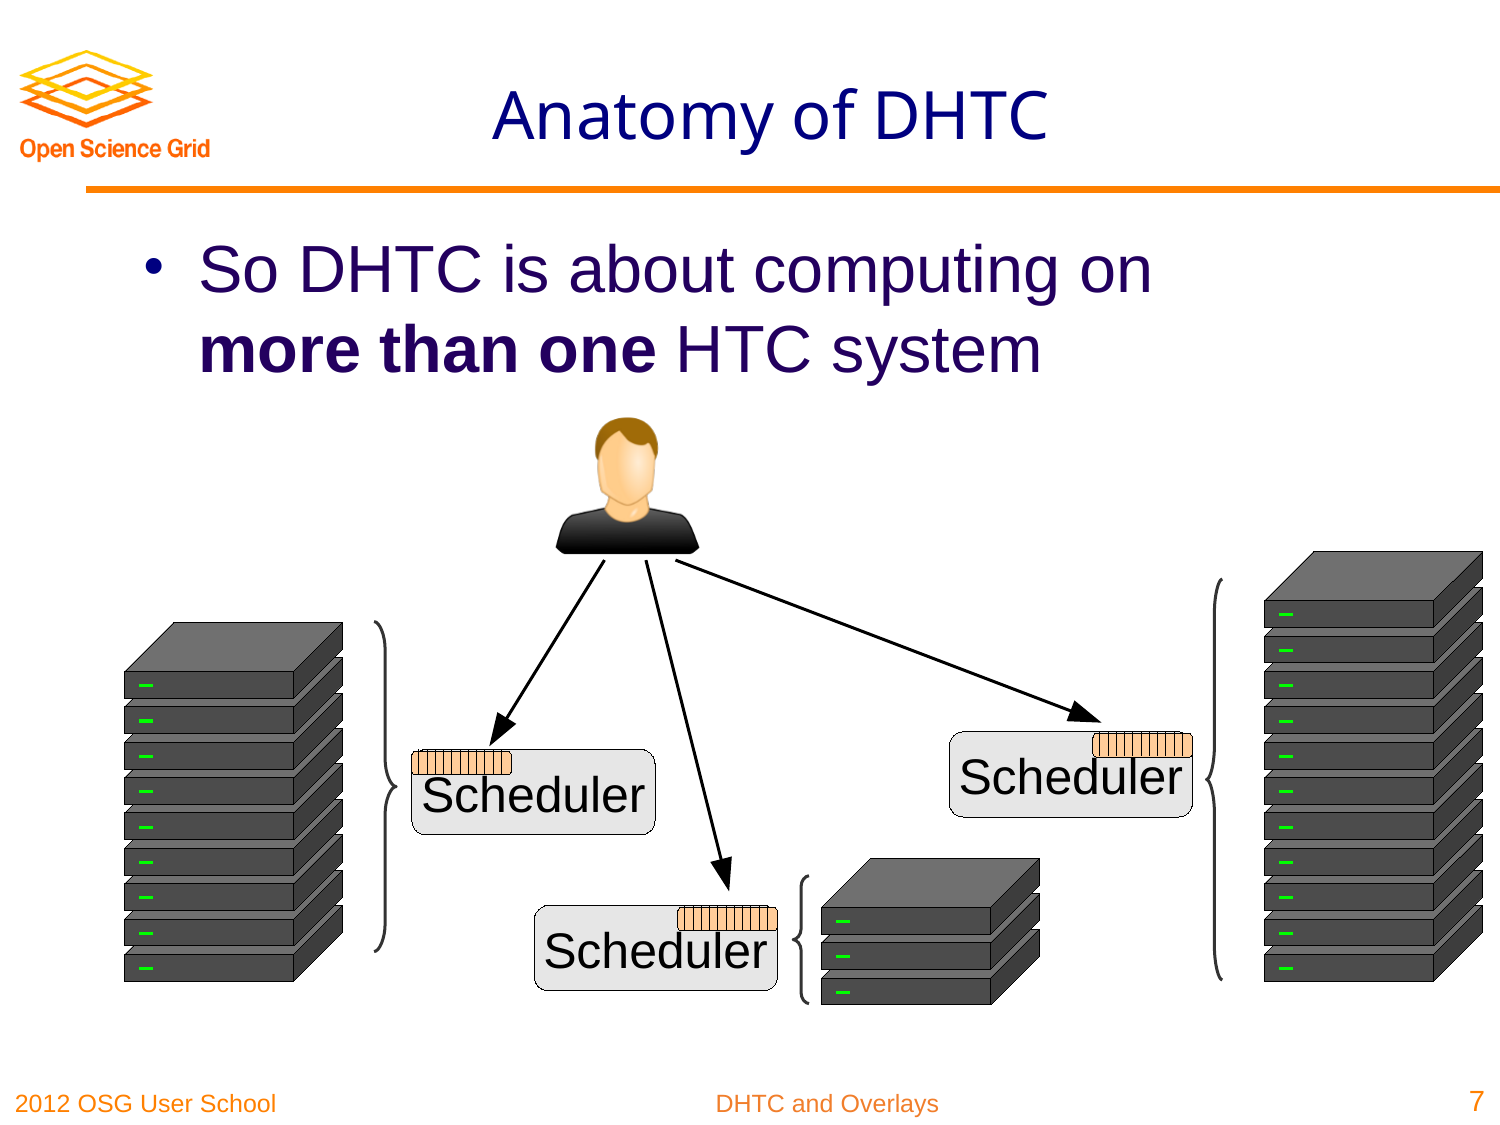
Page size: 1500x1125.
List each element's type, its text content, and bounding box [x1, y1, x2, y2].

text_box [124, 693, 343, 770]
text_box [821, 929, 1040, 1005]
text_box [1264, 870, 1483, 946]
text_box [1264, 728, 1483, 805]
text_box [677, 907, 778, 931]
picture [0, 27, 201, 179]
text_box [1264, 622, 1483, 699]
text_box [1264, 551, 1483, 628]
text_box [1092, 733, 1193, 758]
text_box [1264, 657, 1483, 734]
picture [552, 407, 703, 558]
text_box [411, 751, 512, 775]
text_box [821, 858, 1040, 935]
text_box [1264, 693, 1483, 770]
text_box [124, 657, 343, 734]
text_box [124, 728, 343, 805]
text_box [124, 763, 343, 840]
list So DHTC is about computing on more than one HTC system [127, 218, 1463, 1019]
text_box [1264, 587, 1483, 663]
text_box <number> [1431, 1050, 1500, 1125]
text_box [124, 622, 343, 699]
text_box [124, 905, 343, 982]
text_box [1264, 834, 1483, 911]
text_box [1264, 799, 1483, 876]
text_box [124, 834, 343, 911]
text_box [124, 870, 343, 946]
text_box Scheduler [949, 731, 1193, 818]
text_box Scheduler [534, 905, 778, 991]
text_box Scheduler [411, 749, 656, 835]
title Anatomy of DHTC [201, 18, 1342, 207]
text_box [124, 799, 343, 876]
text_box [1264, 905, 1483, 982]
text_box [821, 893, 1040, 970]
text_box [1264, 763, 1483, 840]
